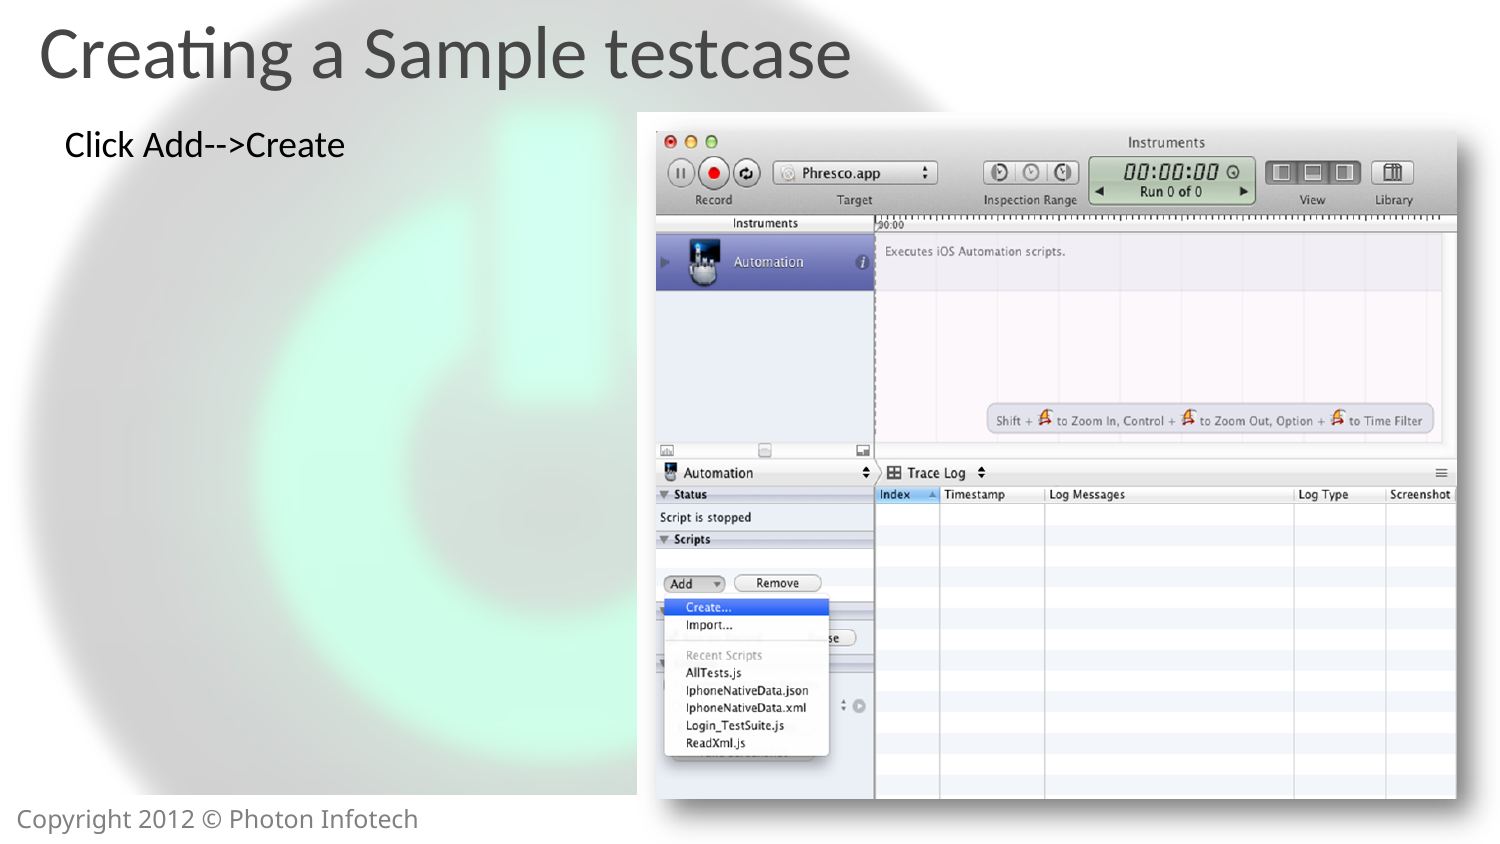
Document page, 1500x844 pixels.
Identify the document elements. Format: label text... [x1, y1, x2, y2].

list Click Add-->Create [50, 122, 637, 751]
picture [0, 0, 1500, 844]
title Creating a Sample testcase [24, 0, 1463, 122]
